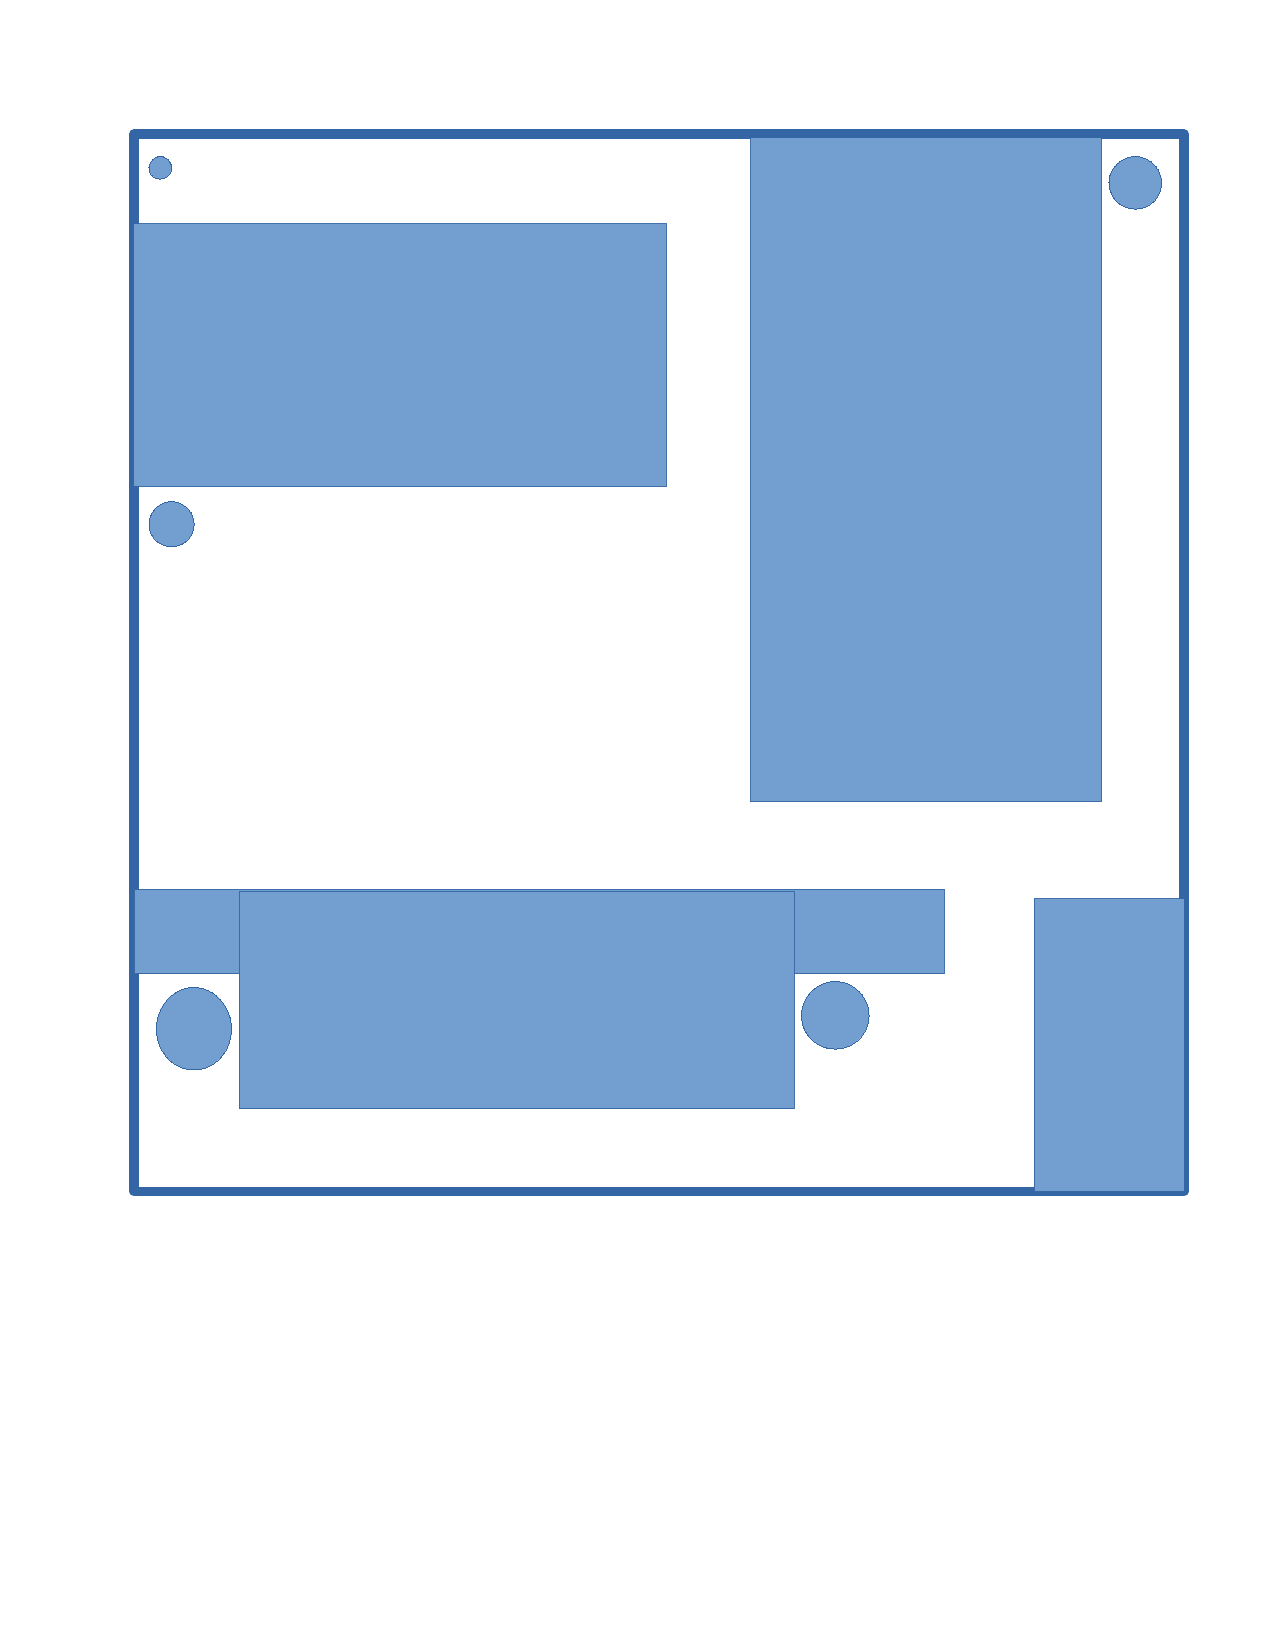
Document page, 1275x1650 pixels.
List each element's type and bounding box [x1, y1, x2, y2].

text_box [133, 133, 1185, 1192]
